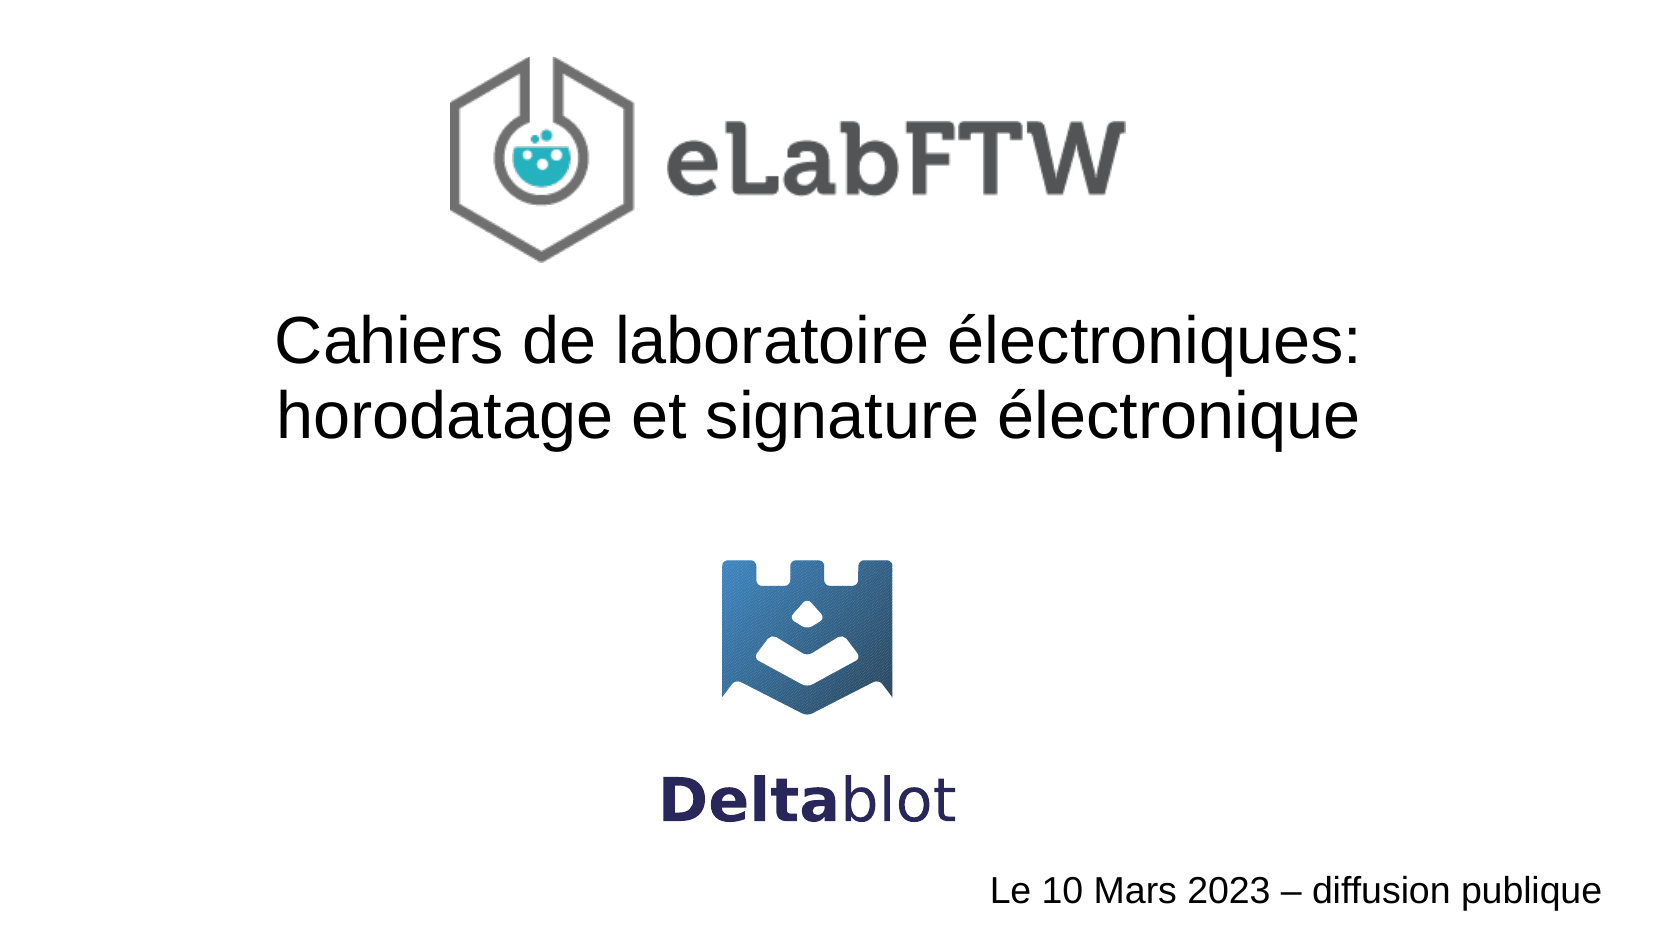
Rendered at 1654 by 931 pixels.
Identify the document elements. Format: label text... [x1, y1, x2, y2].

picture [450, 57, 1126, 263]
text_box Le 10 Mars 2023 – diffusion publique [975, 862, 1654, 931]
picture [638, 525, 976, 843]
title Cahiers de laboratoire électroniques: horodatage et signature électronique [75, 300, 1564, 456]
